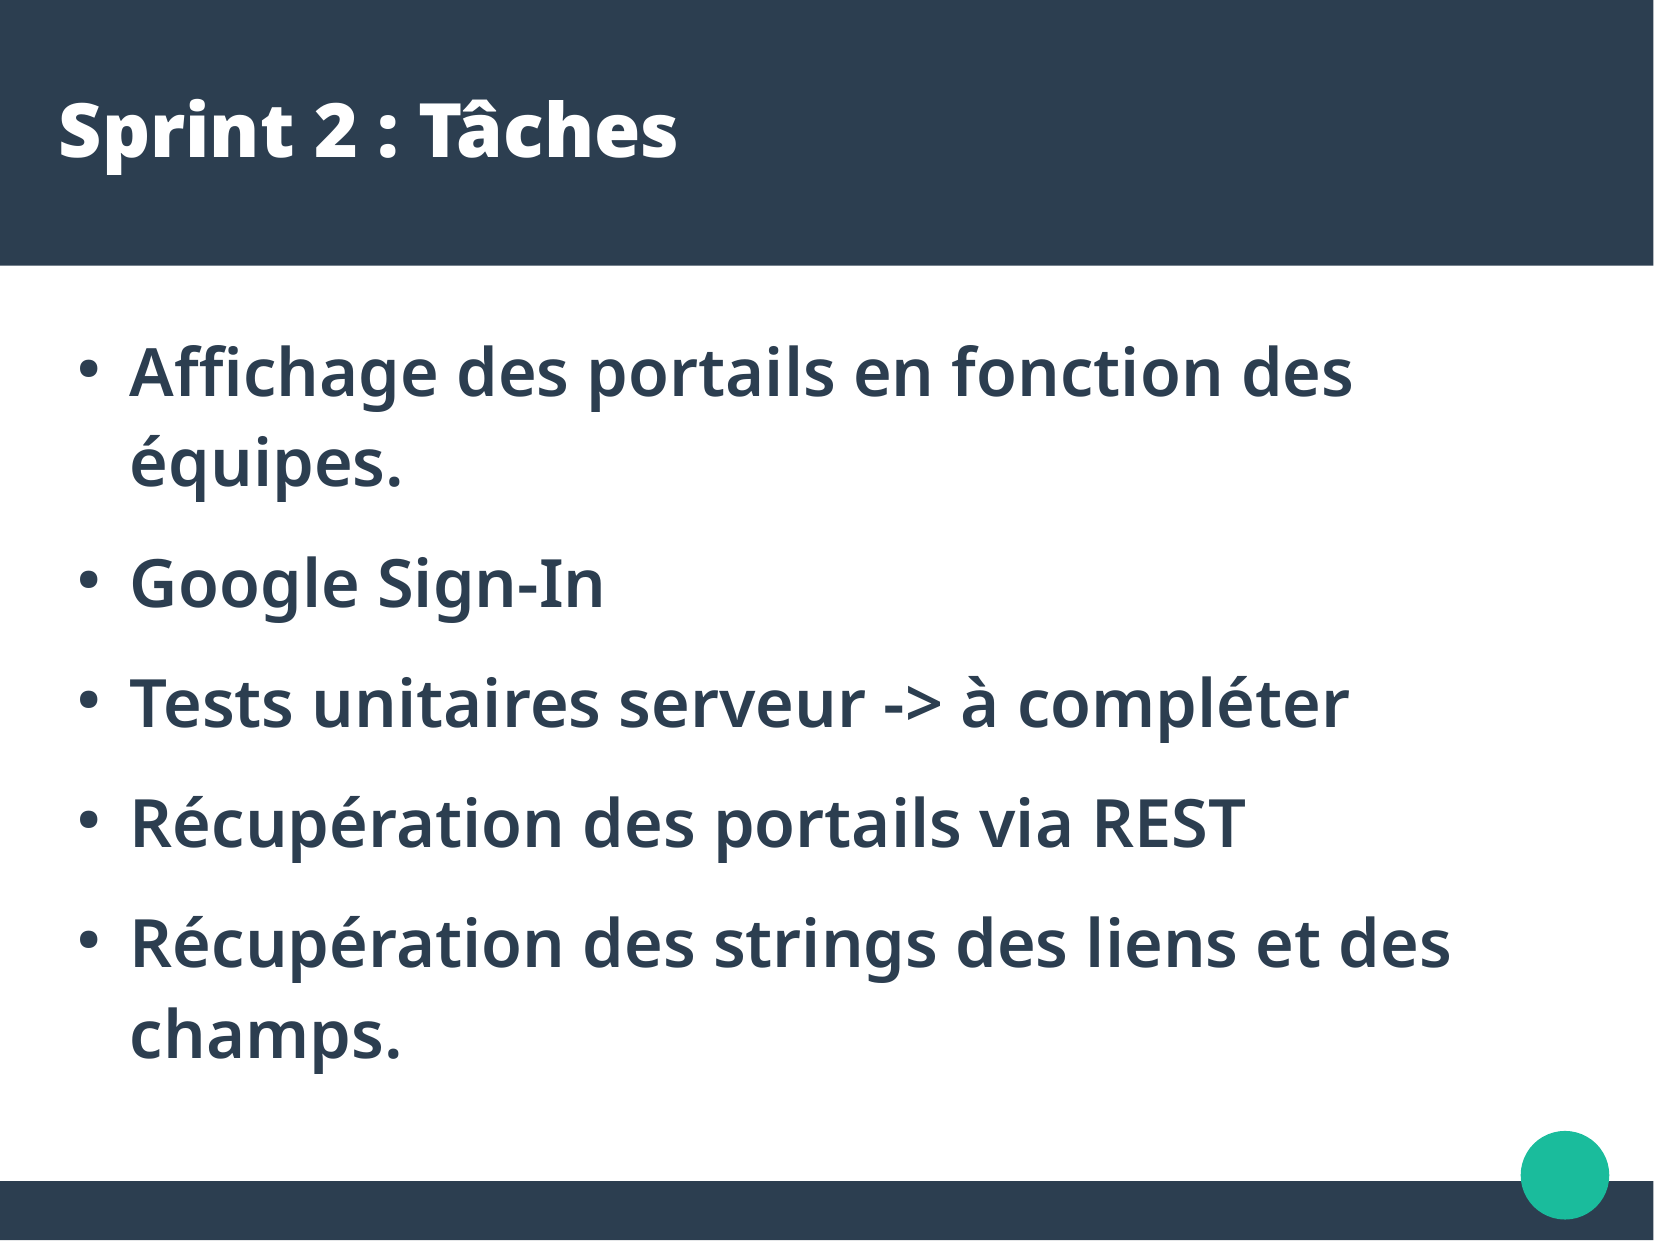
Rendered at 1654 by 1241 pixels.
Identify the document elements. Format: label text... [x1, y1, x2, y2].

title Sprint 2 : Tâches [59, 49, 1595, 207]
list Affichage des portails en fonction des équipes. Google Sign-In Tests unitaires serveur -> à compléter Récupération des portails via REST Récupération des strings des liens et des champs. [59, 324, 1595, 1152]
